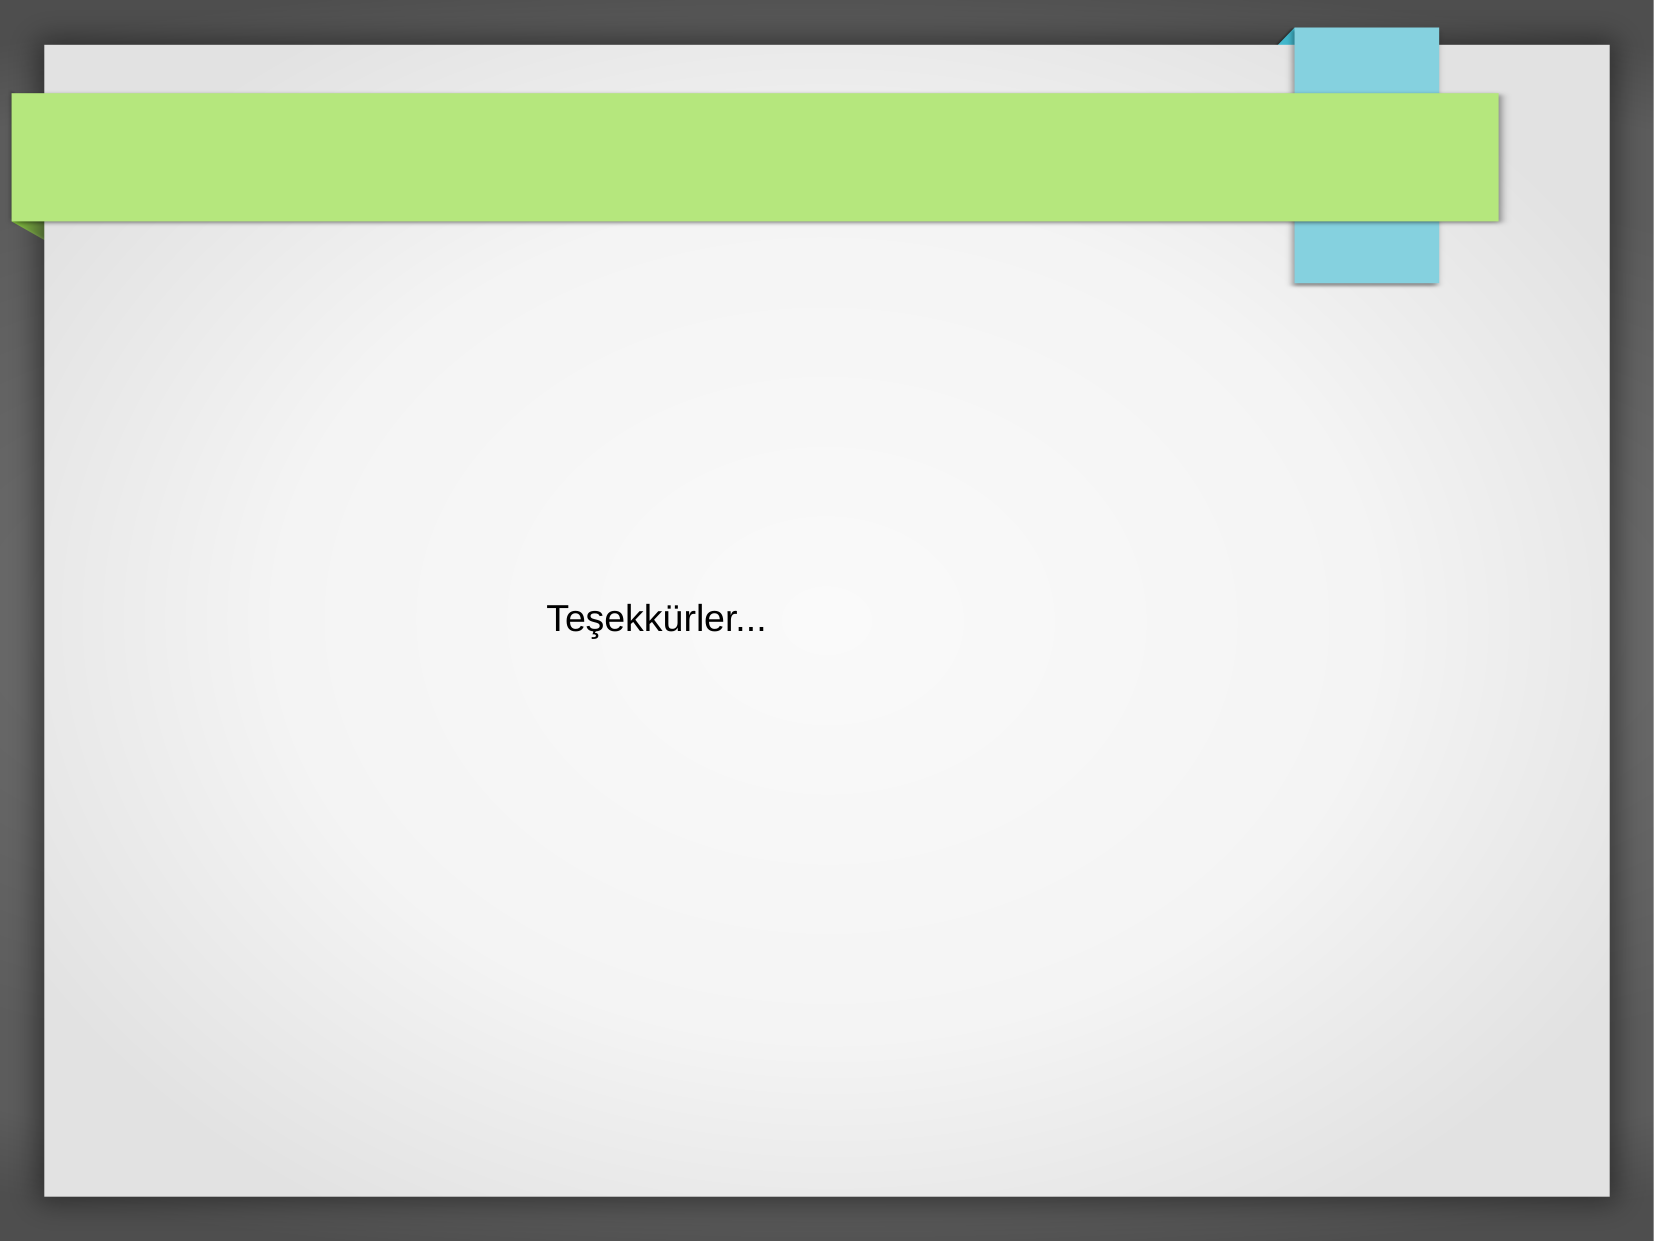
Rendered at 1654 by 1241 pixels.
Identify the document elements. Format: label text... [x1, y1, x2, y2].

picture [0, 0, 1654, 1241]
text_box Teşekkürler... [531, 590, 782, 648]
